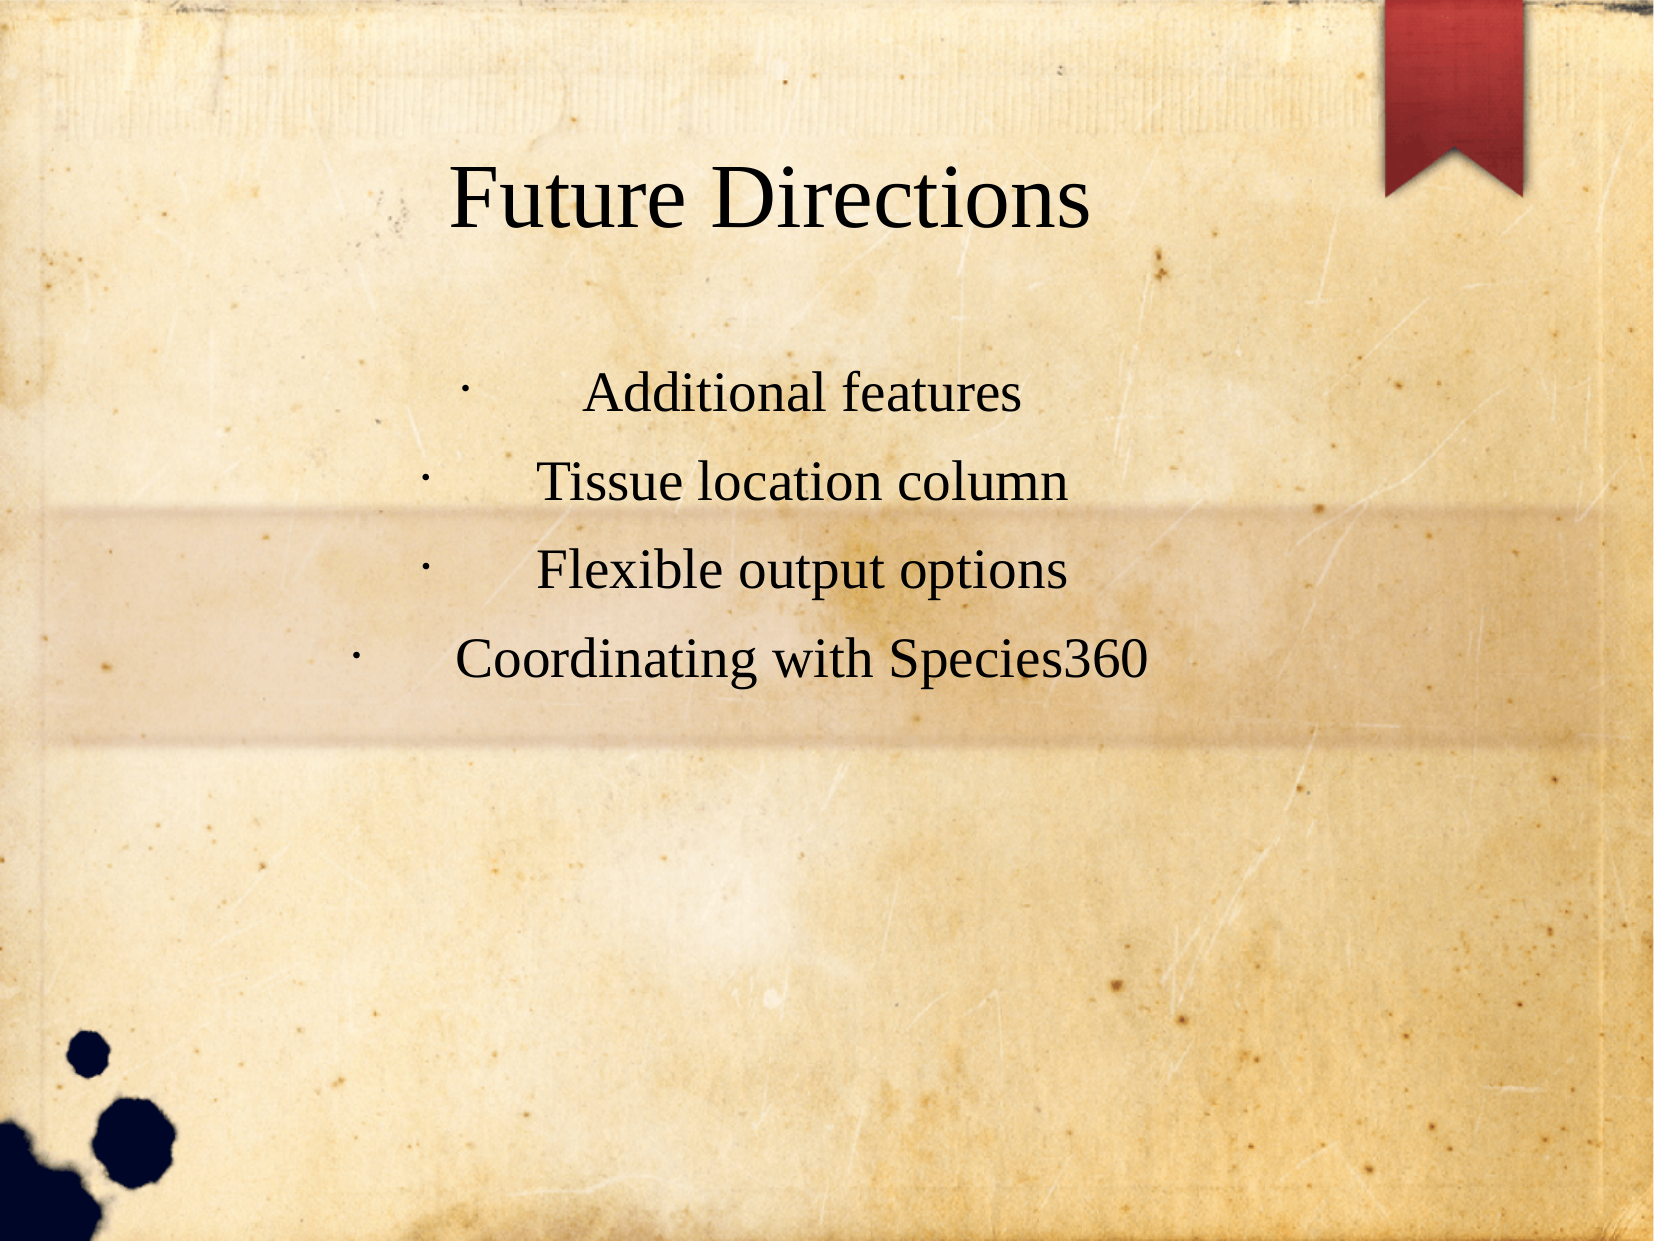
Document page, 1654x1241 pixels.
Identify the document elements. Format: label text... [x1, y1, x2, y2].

list Additional features Tissue location column Flexible output options Coordinating with Species360 [45, 360, 1501, 691]
picture [0, 0, 1654, 1241]
title Future Directions [26, 92, 1516, 301]
